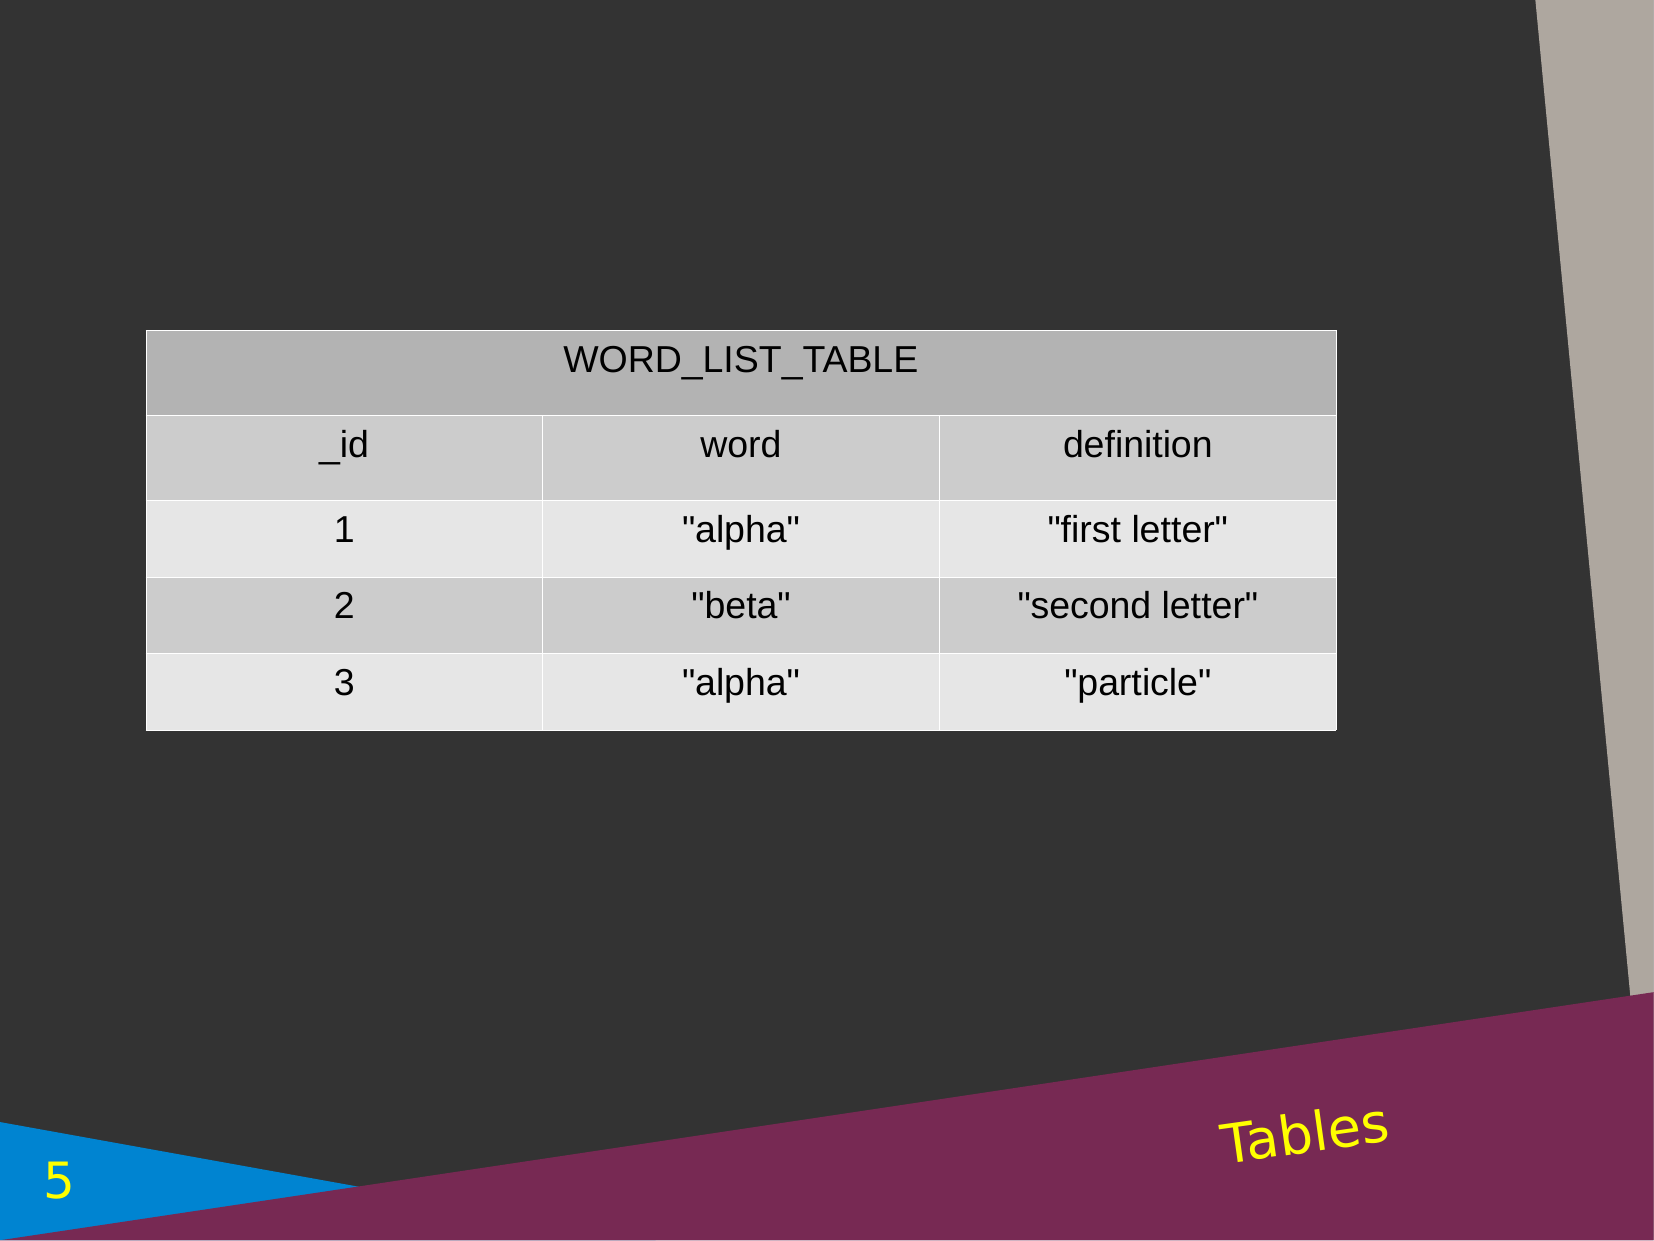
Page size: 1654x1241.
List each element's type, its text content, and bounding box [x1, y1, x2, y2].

text_box [66, 266, 1465, 827]
table_cell "beta" [543, 578, 939, 653]
title Tables [956, 995, 1654, 1241]
table_cell "particle" [940, 654, 1336, 730]
table_cell 3 [147, 654, 542, 730]
table_cell "first letter" [940, 501, 1336, 577]
table_cell "alpha" [543, 654, 939, 730]
table_cell definition [940, 416, 1336, 500]
table_cell "second letter" [940, 578, 1336, 653]
table_header WORD_LIST_TABLE [147, 331, 1336, 415]
table_cell _id [147, 416, 542, 500]
table_cell 2 [147, 578, 542, 653]
table_cell 1 [147, 501, 542, 577]
table_cell "alpha" [543, 501, 939, 577]
table_cell word [543, 416, 939, 500]
